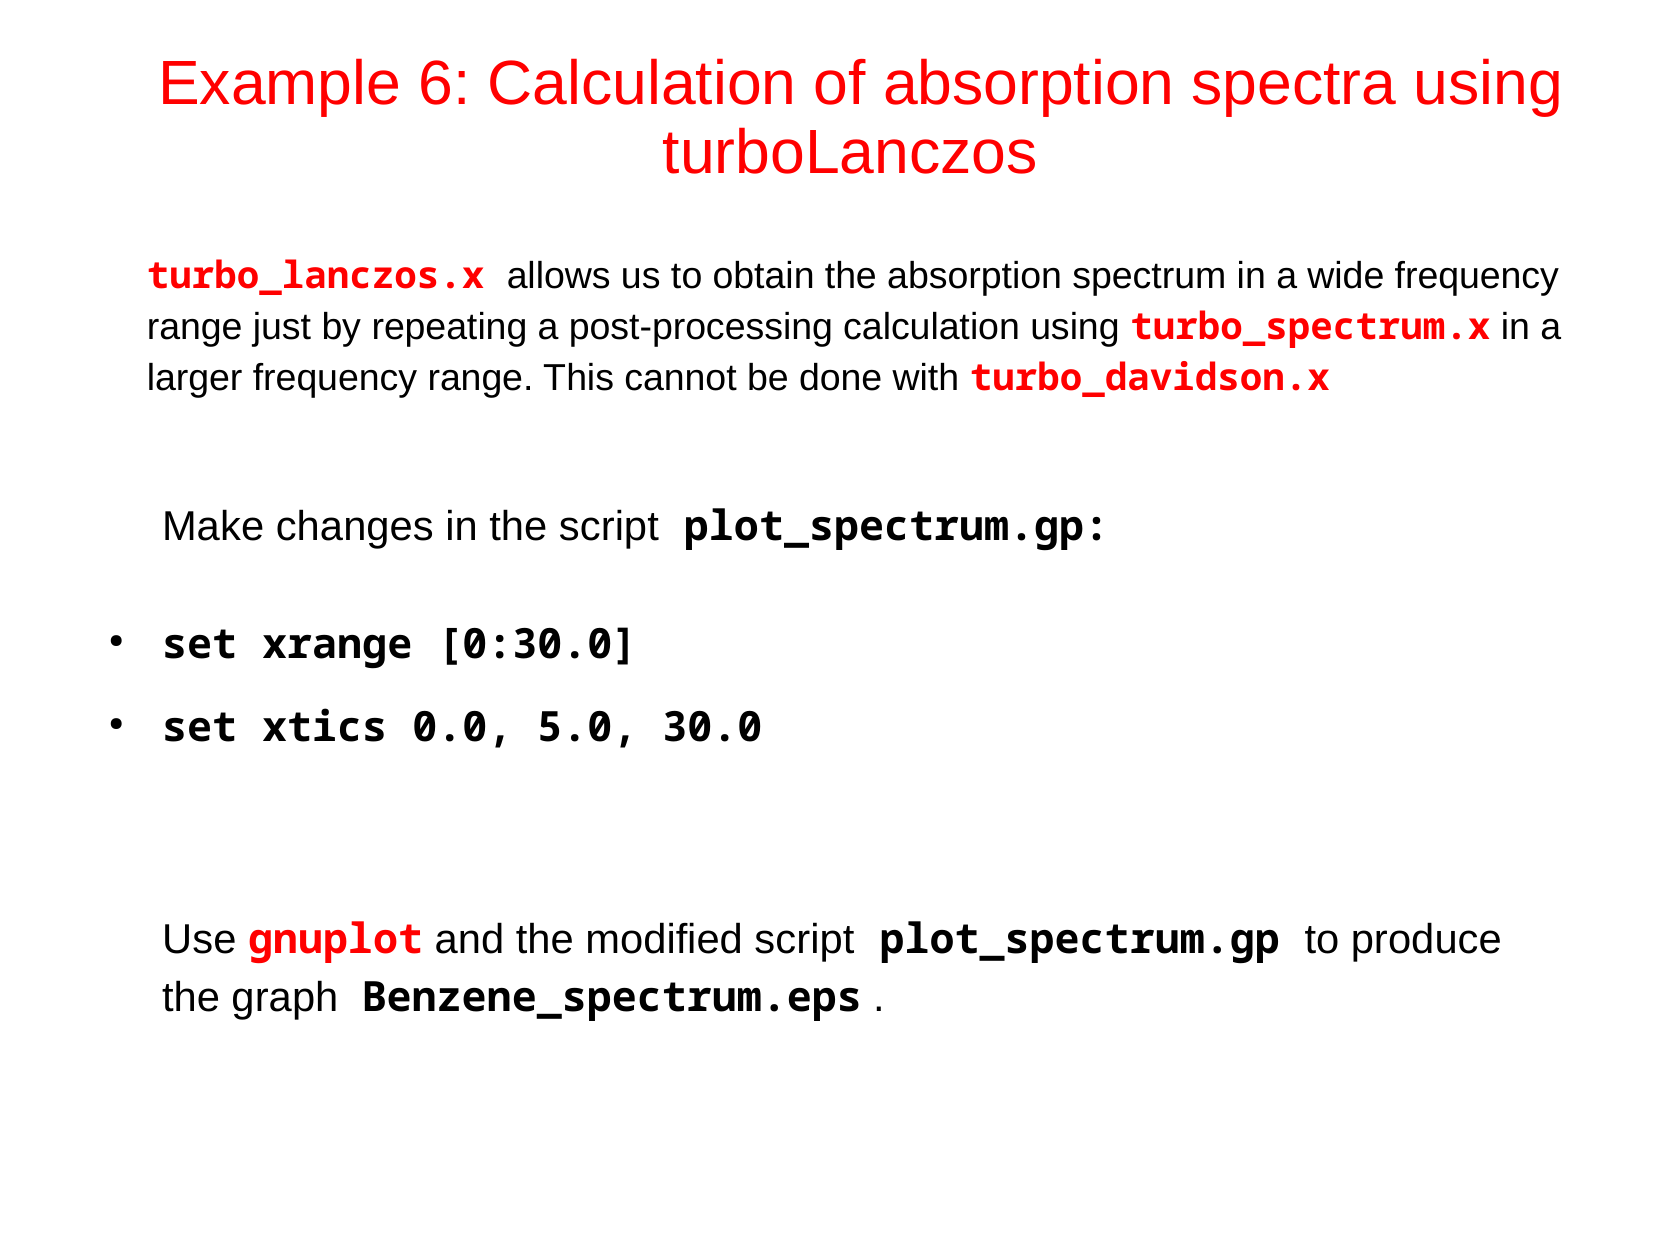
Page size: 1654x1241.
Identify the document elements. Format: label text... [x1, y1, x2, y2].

list turbo_lanczos.x allows us to obtain the absorption spectrum in a wide frequency range just by repeating a post-processing calculation using turbo_spectrum.x in a larger frequency range. This cannot be done with turbo_davidson.x [83, 248, 1572, 409]
list Use gnuplot and the modified script plot_spectrum.gp to produce the graph Benzene_spectrum.eps . [91, 909, 1561, 1095]
list Make changes in the script plot_spectrum.gp: [91, 495, 1234, 575]
text_box Example 6: Calculation of absorption spectra using turboLanczos [16, 33, 1654, 202]
list set xrange [0:30.0] [91, 613, 1234, 694]
list set xtics 0.0, 5.0, 30.0 [91, 696, 1234, 776]
